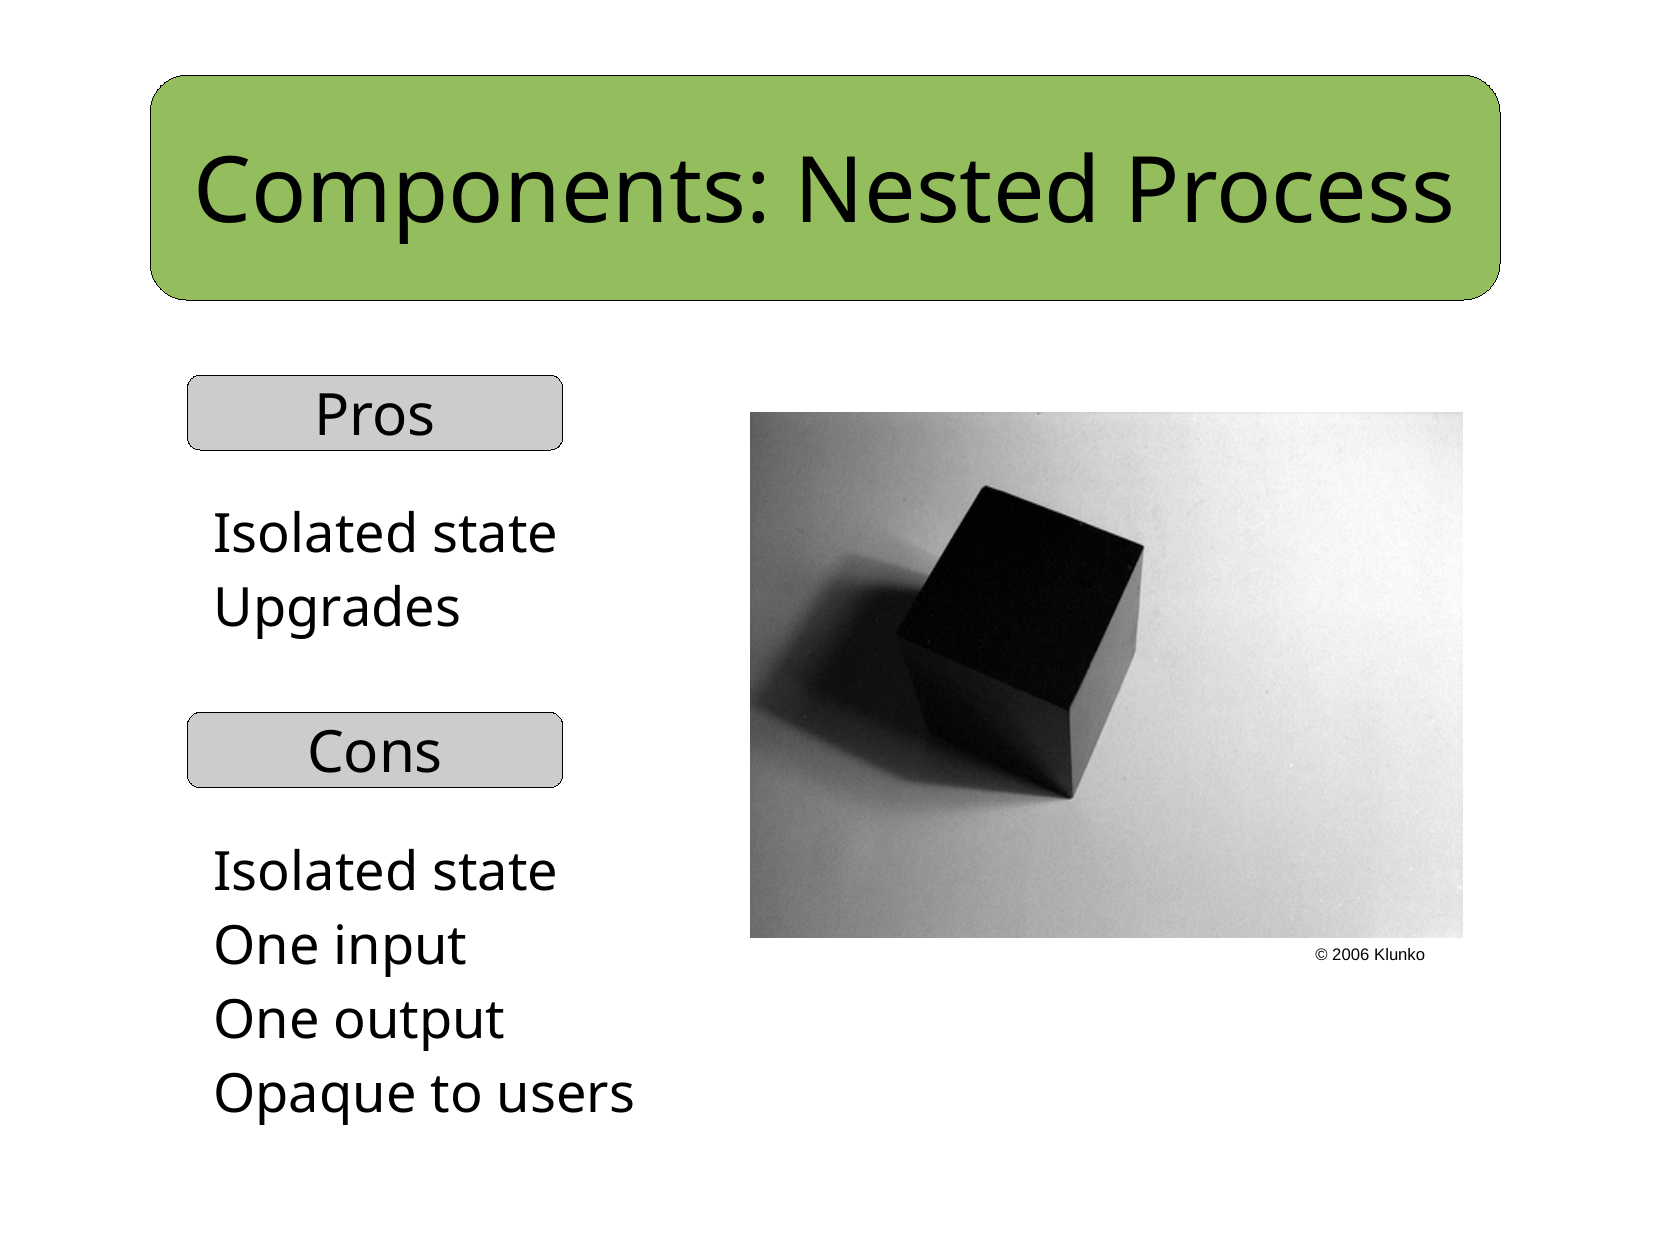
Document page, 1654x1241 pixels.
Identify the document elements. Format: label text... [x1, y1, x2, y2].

text_box Components: Nested Process [150, 75, 1501, 301]
text_box Cons [187, 712, 563, 788]
text_box © 2006 Klunko [1300, 937, 1451, 979]
picture [750, 412, 1463, 938]
text_box Pros [187, 375, 563, 451]
text_box Isolated state Upgrades [198, 487, 601, 643]
text_box Isolated state One input One output Opaque to users [198, 825, 666, 1121]
